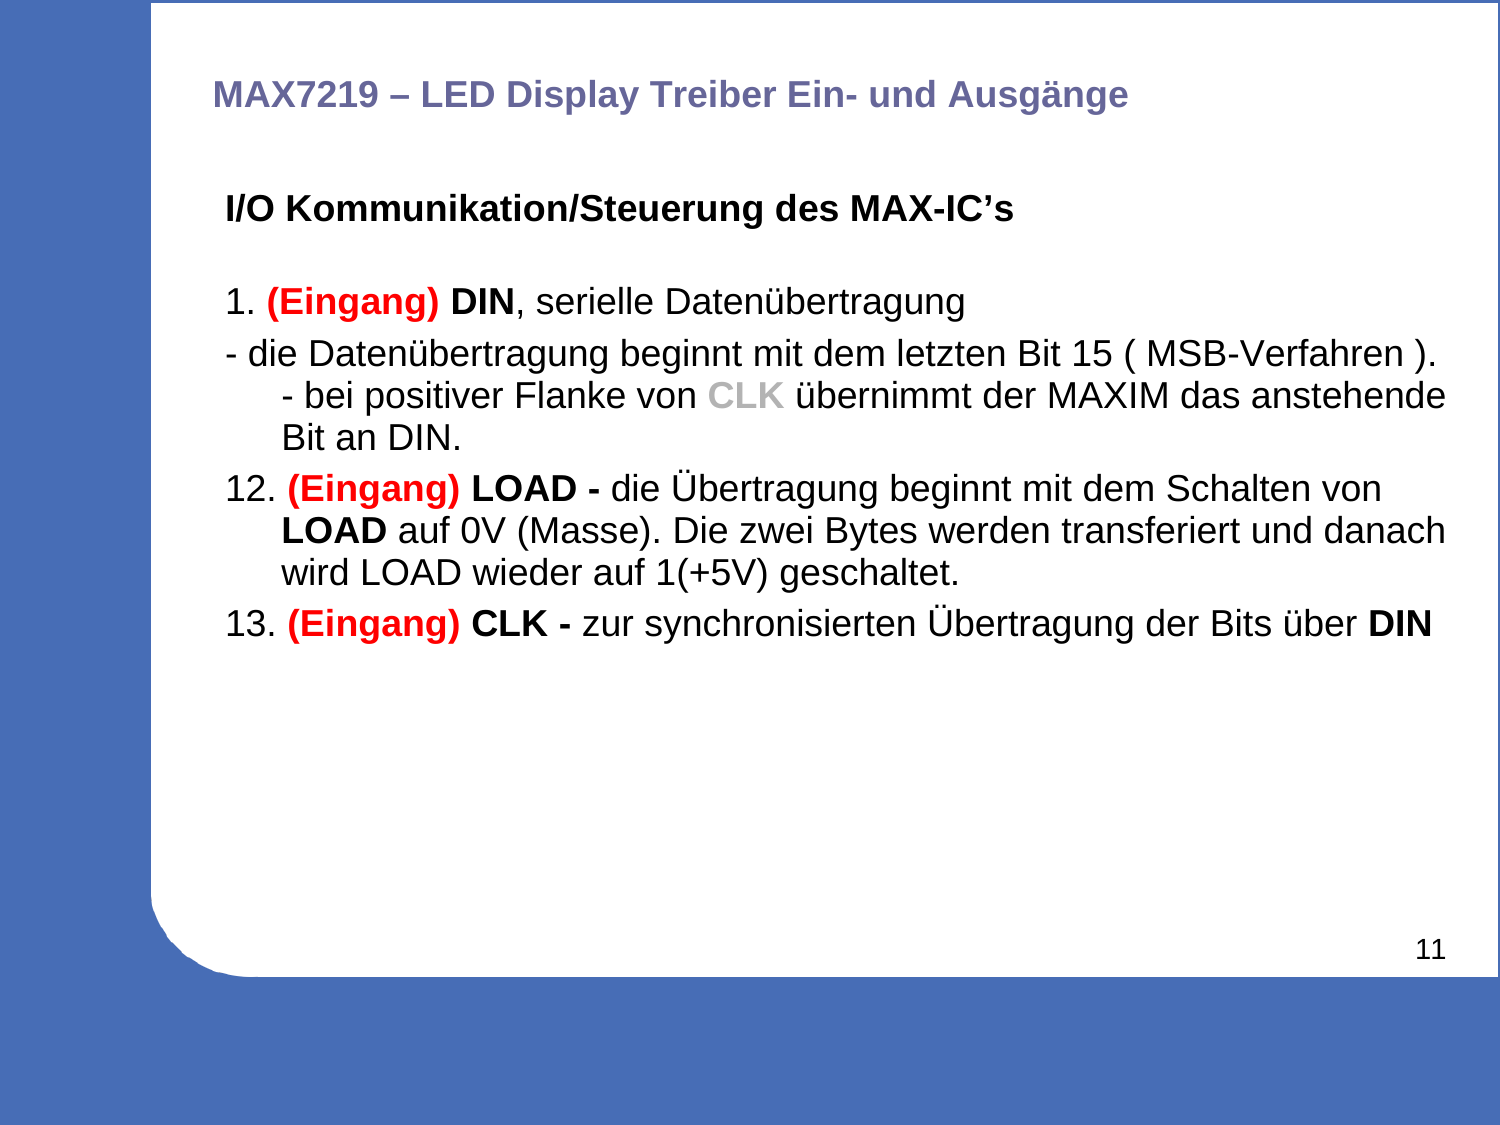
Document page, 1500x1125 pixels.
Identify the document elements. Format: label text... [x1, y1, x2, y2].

list I/O Kommunikation/Steuerung des MAX-IC’s 1. (Eingang) DIN, serielle Datenübertragung - die Datenübertragung beginnt mit dem letzten Bit 15 ( MSB-Verfahren ). - bei positiver Flanke von CLK übernimmt der MAXIM das anstehende Bit an DIN. 12. (Eingang) LOAD - die Übertragung beginnt mit dem Schalten von LOAD auf 0V (Masse). Die zwei Bytes werden transferiert und danach wird LOAD wieder auf 1(+5V) geschaltet. 13. (Eingang) CLK - zur synchronisierten Übertragung der Bits über DIN [225, 187, 1460, 901]
title MAX7219 – LED Display Treiber Ein- und Ausgänge [212, 32, 1447, 156]
picture [0, 0, 1500, 1125]
